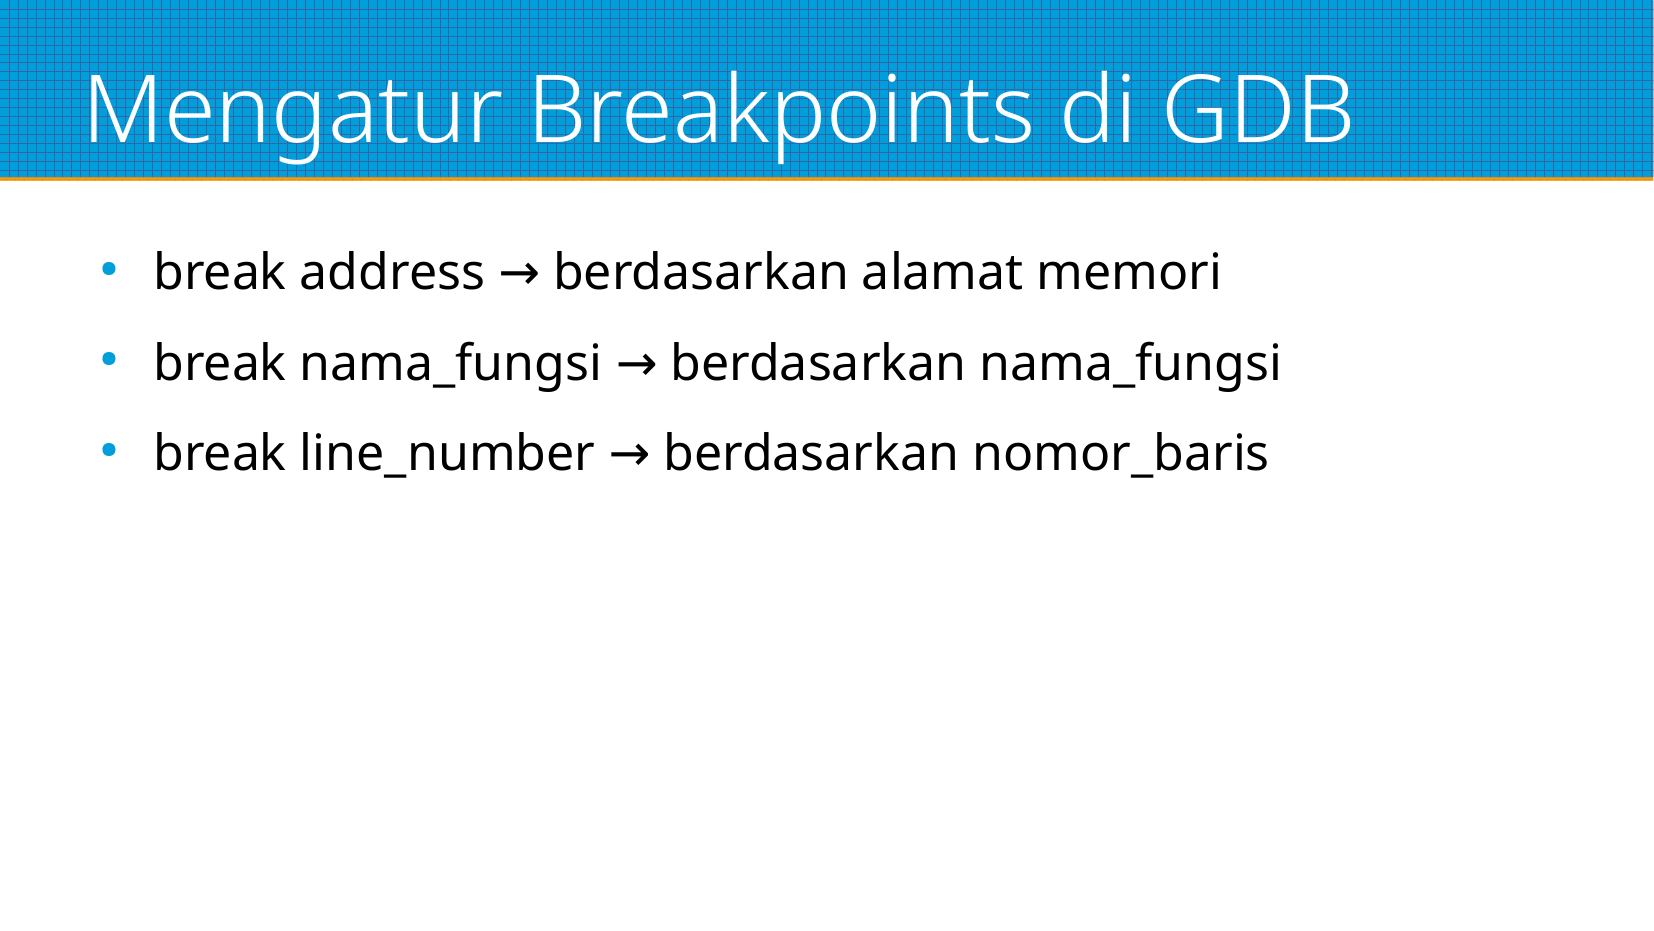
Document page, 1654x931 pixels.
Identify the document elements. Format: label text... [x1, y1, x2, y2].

list break address → berdasarkan alamat memori break nama_fungsi → berdasarkan nama_fungsi break line_number → berdasarkan nomor_baris [82, 236, 1563, 811]
title Mengatur Breakpoints di GDB [82, 14, 1571, 171]
